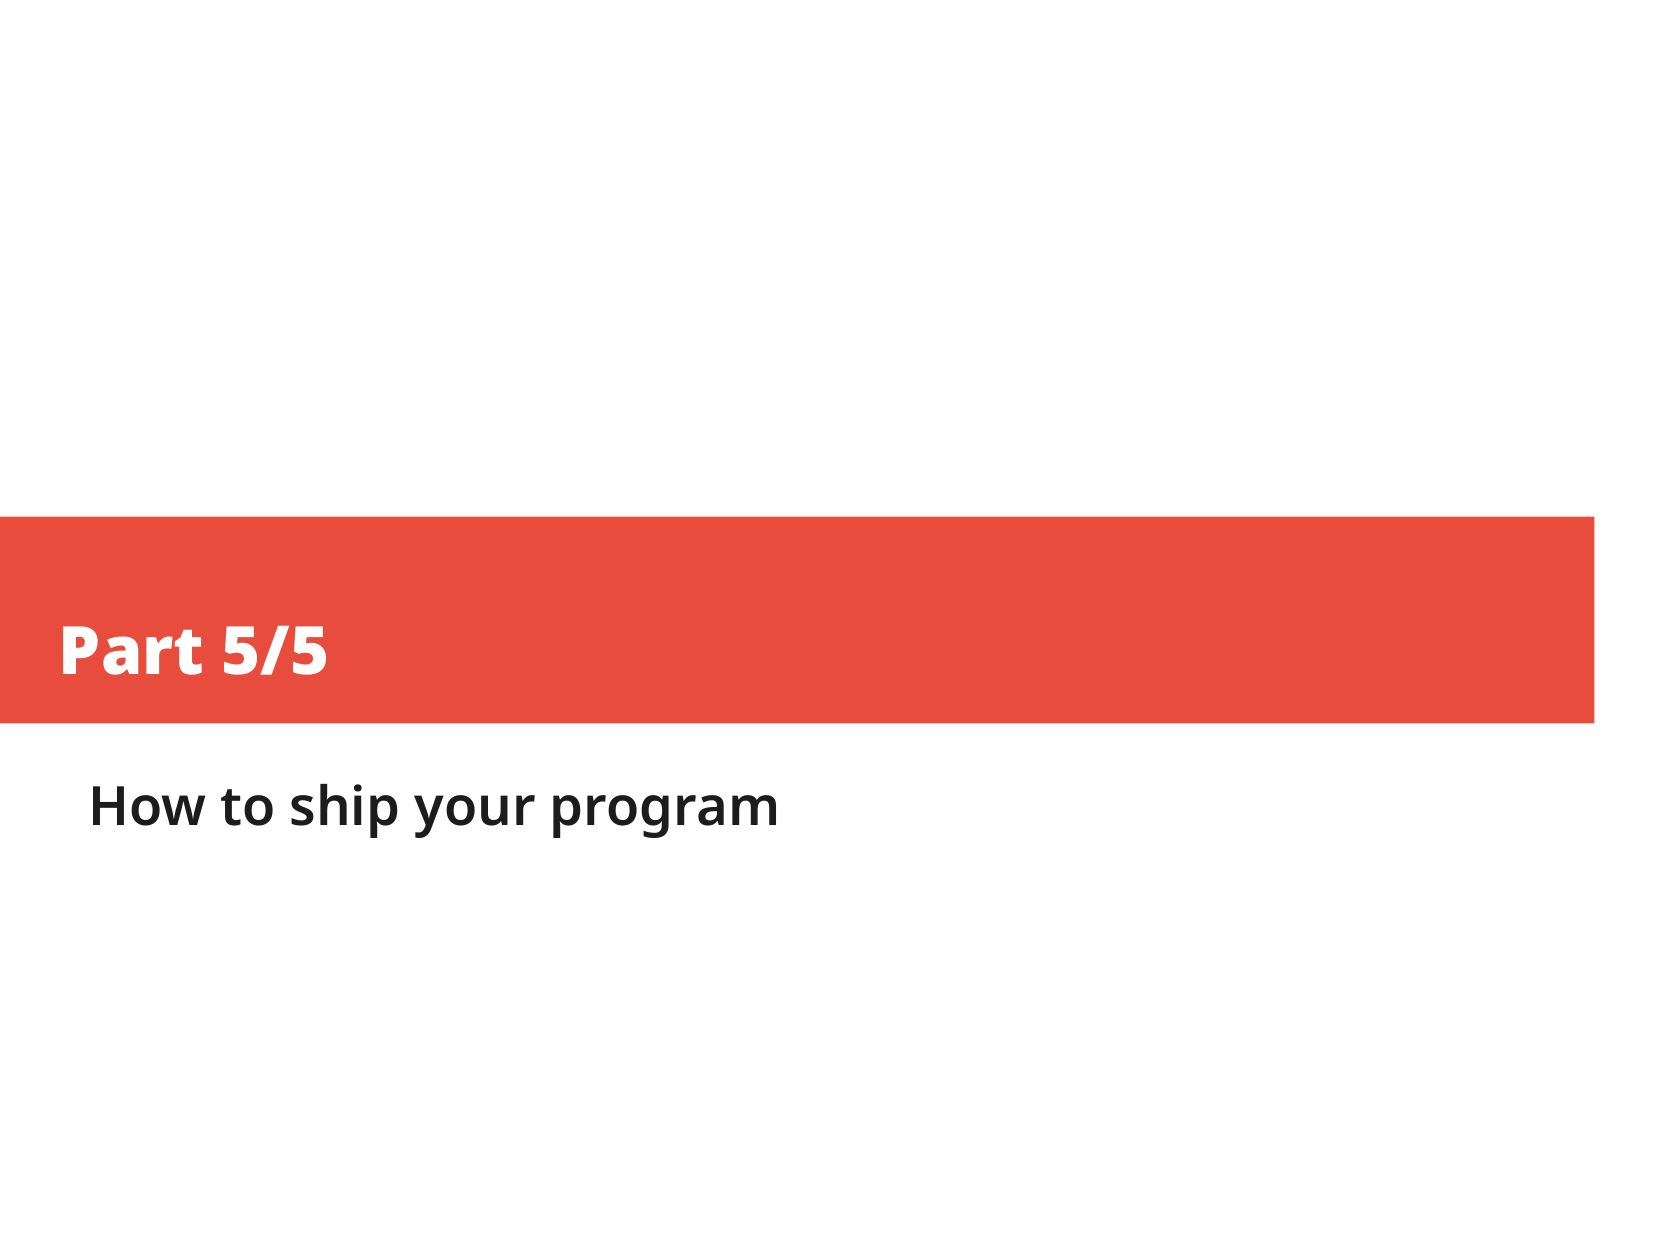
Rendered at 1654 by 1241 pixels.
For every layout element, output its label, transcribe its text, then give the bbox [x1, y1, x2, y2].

list How to ship your program [88, 767, 1595, 1182]
title Part 5/5 [59, 546, 1595, 694]
